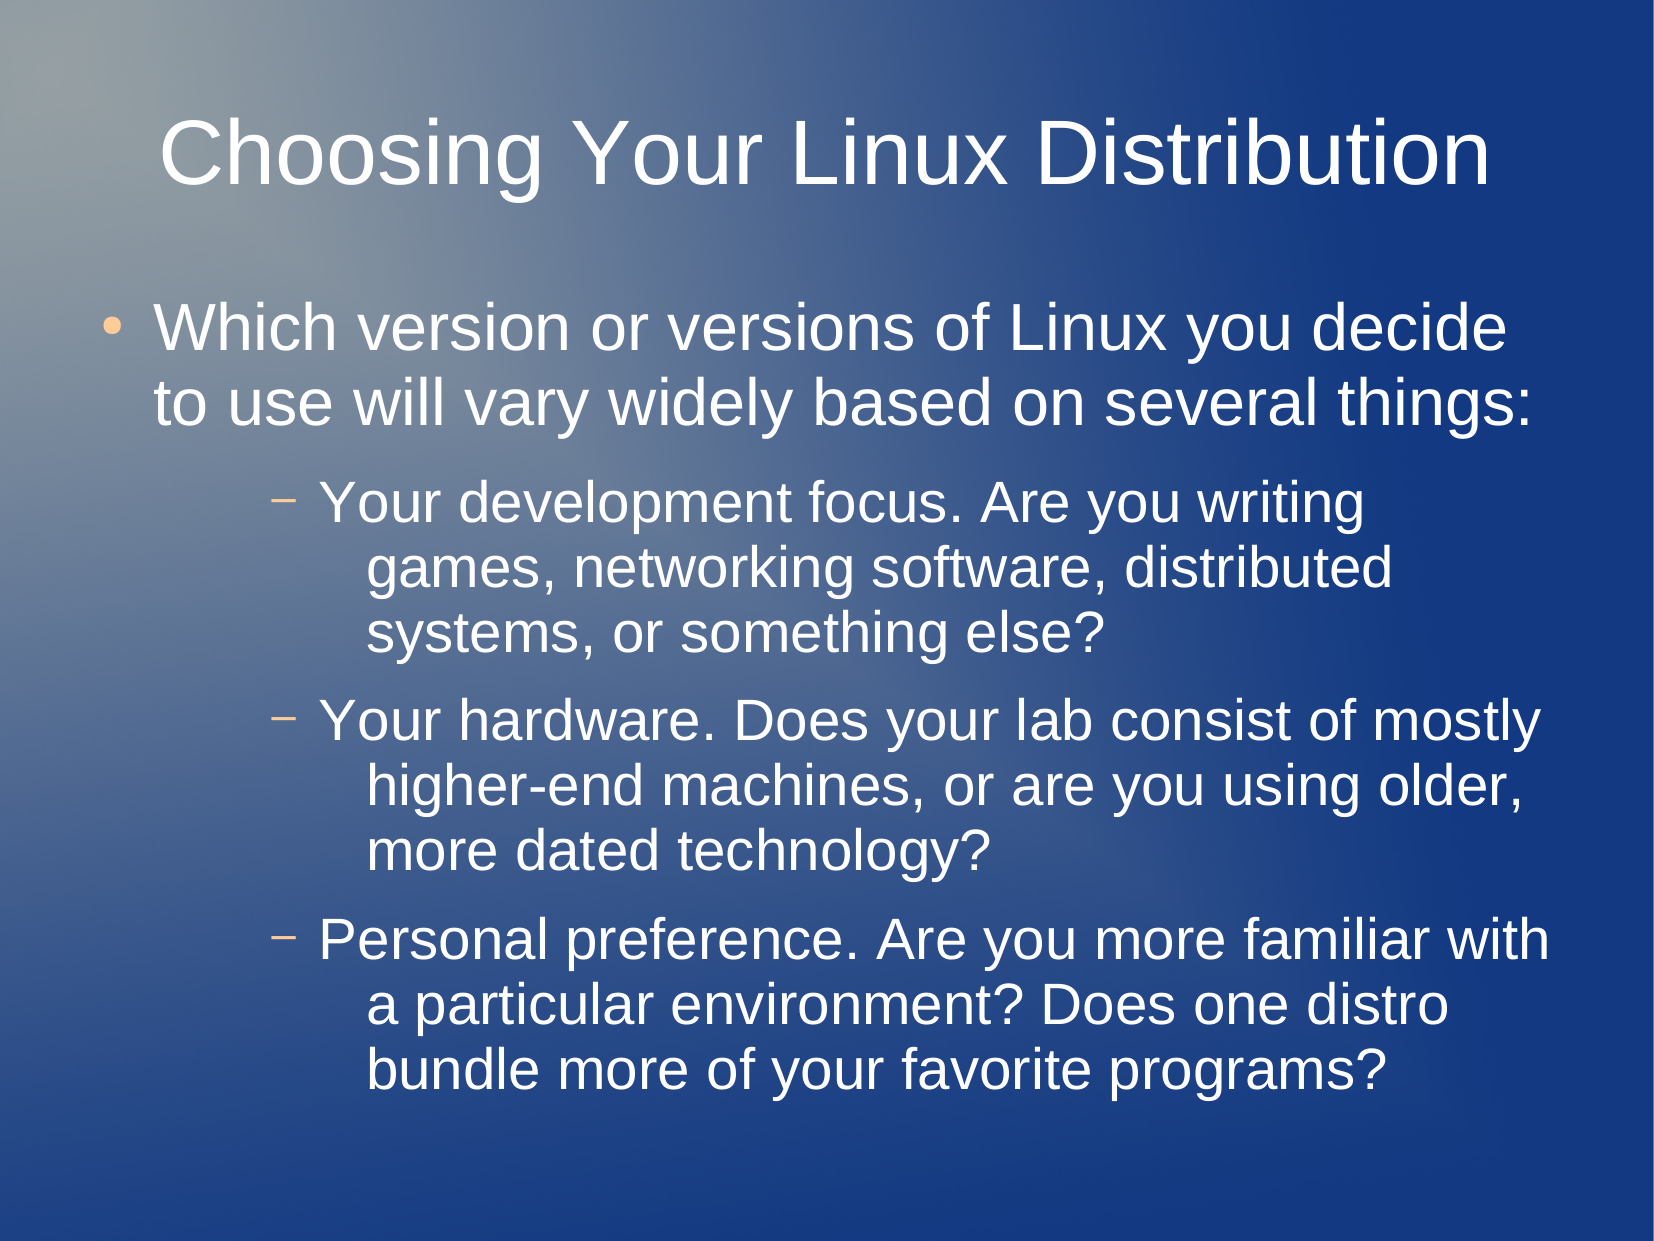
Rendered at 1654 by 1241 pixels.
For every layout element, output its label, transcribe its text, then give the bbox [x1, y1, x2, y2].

picture [0, 0, 1654, 1241]
title Choosing Your Linux Distribution [82, 49, 1571, 257]
list Which version or versions of Linux you decide to use will vary widely based on several things: Your development focus. Are you writing games, networking software, distributed systems, or something else? Your hardware. Does your lab consist of mostly higher-end machines, or are you using older, more dated technology? Personal preference. Are you more familiar with a particular environment? Does one distro bundle more of your favorite programs? [82, 290, 1571, 1109]
